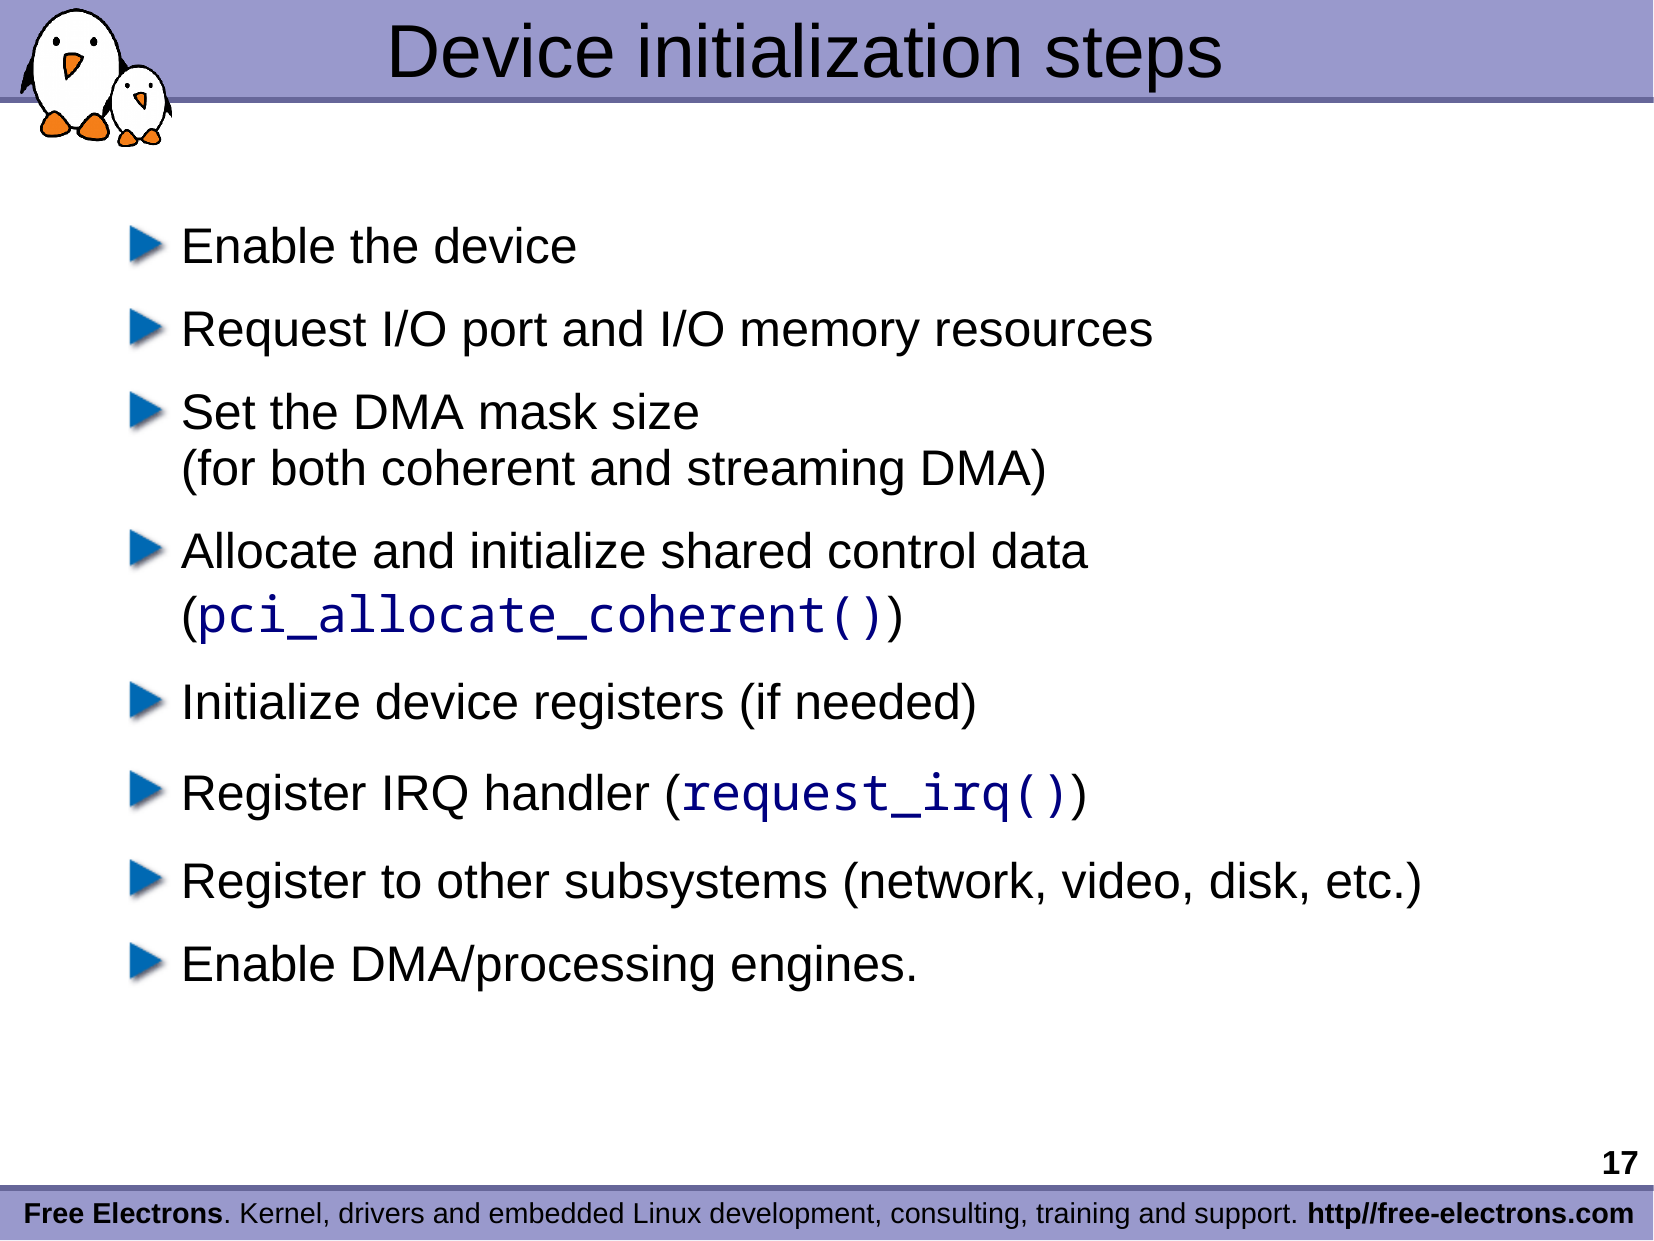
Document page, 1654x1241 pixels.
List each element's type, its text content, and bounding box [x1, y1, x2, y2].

picture [20, 8, 172, 147]
list Enable the device Request I/O port and I/O memory resources Set the DMA mask size (for both coherent and streaming DMA) Allocate and initialize shared control data (pci_allocate_coherent()) Initialize device registers (if needed) Register IRQ handler (request_irq()) Register to other subsystems (network, video, disk, etc.) Enable DMA/processing engines. [109, 218, 1522, 1069]
title Device initialization steps [60, 0, 1551, 104]
